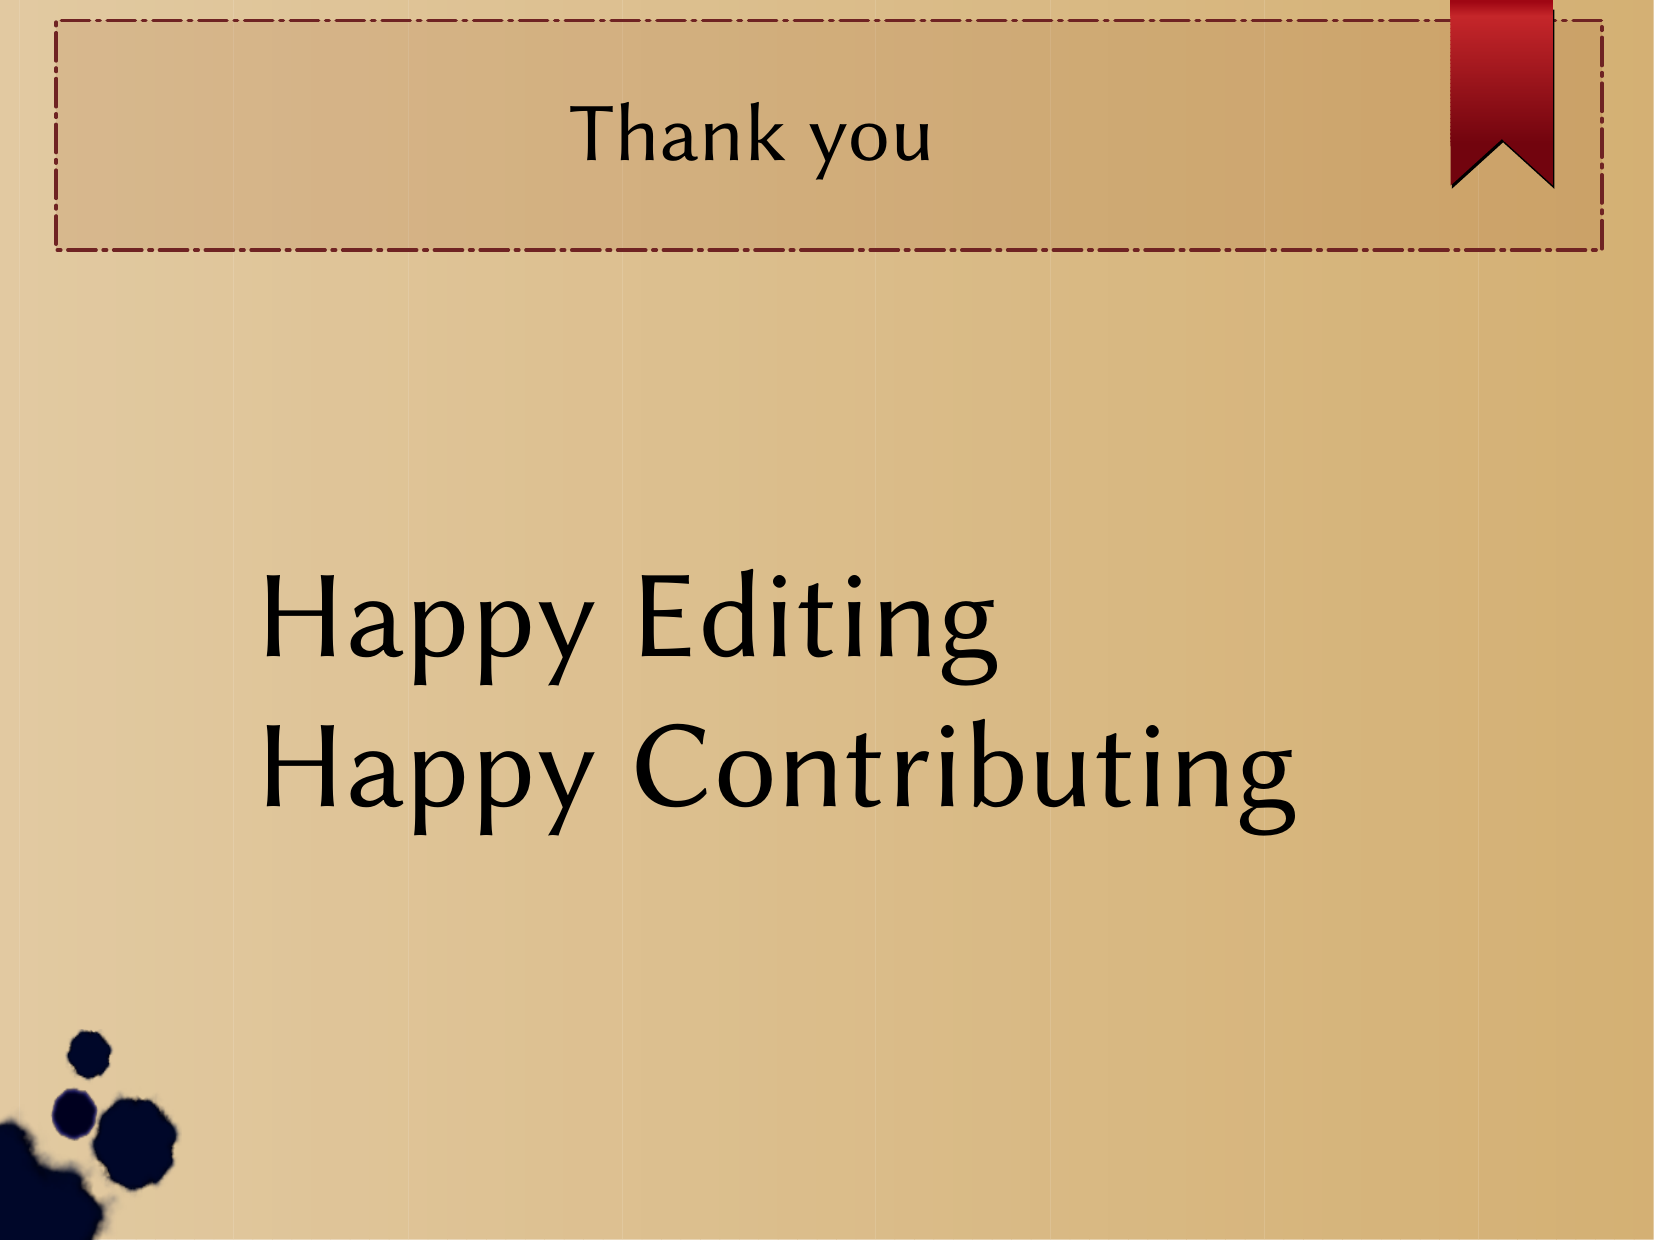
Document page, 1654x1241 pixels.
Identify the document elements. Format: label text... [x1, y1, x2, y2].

text_box Happy Editing Happy Contributing [254, 345, 1571, 1019]
text_box Thank you [29, 0, 1412, 316]
